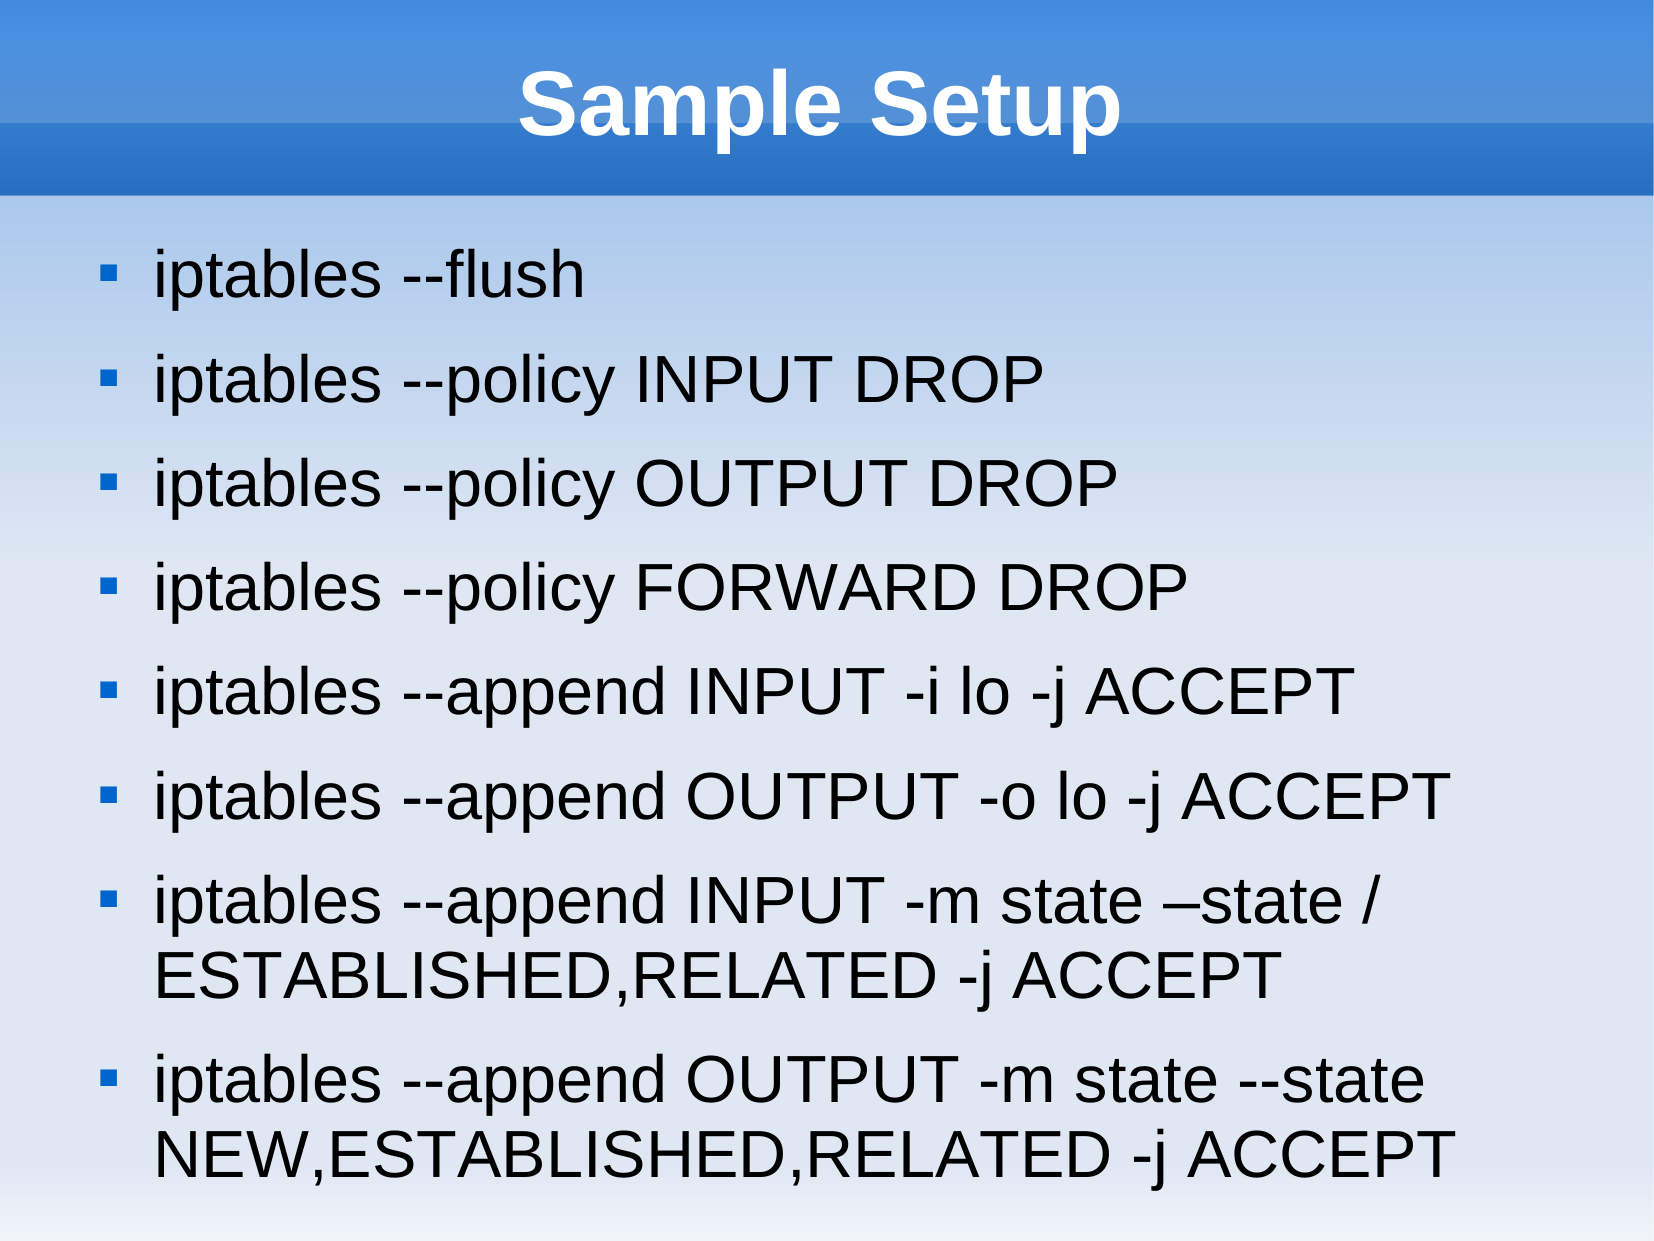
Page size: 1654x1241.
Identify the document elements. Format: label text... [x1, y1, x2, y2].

picture [0, 0, 1654, 1241]
title Sample Setup [76, 0, 1565, 208]
list iptables --flush iptables --policy INPUT DROP iptables --policy OUTPUT DROP iptables --policy FORWARD DROP iptables --append INPUT -i lo -j ACCEPT iptables --append OUTPUT -o lo -j ACCEPT iptables --append INPUT -m state –state / ESTABLISHED,RELATED -j ACCEPT iptables --append OUTPUT -m state --state NEW,ESTABLISHED,RELATED -j ACCEPT [82, 237, 1571, 1192]
